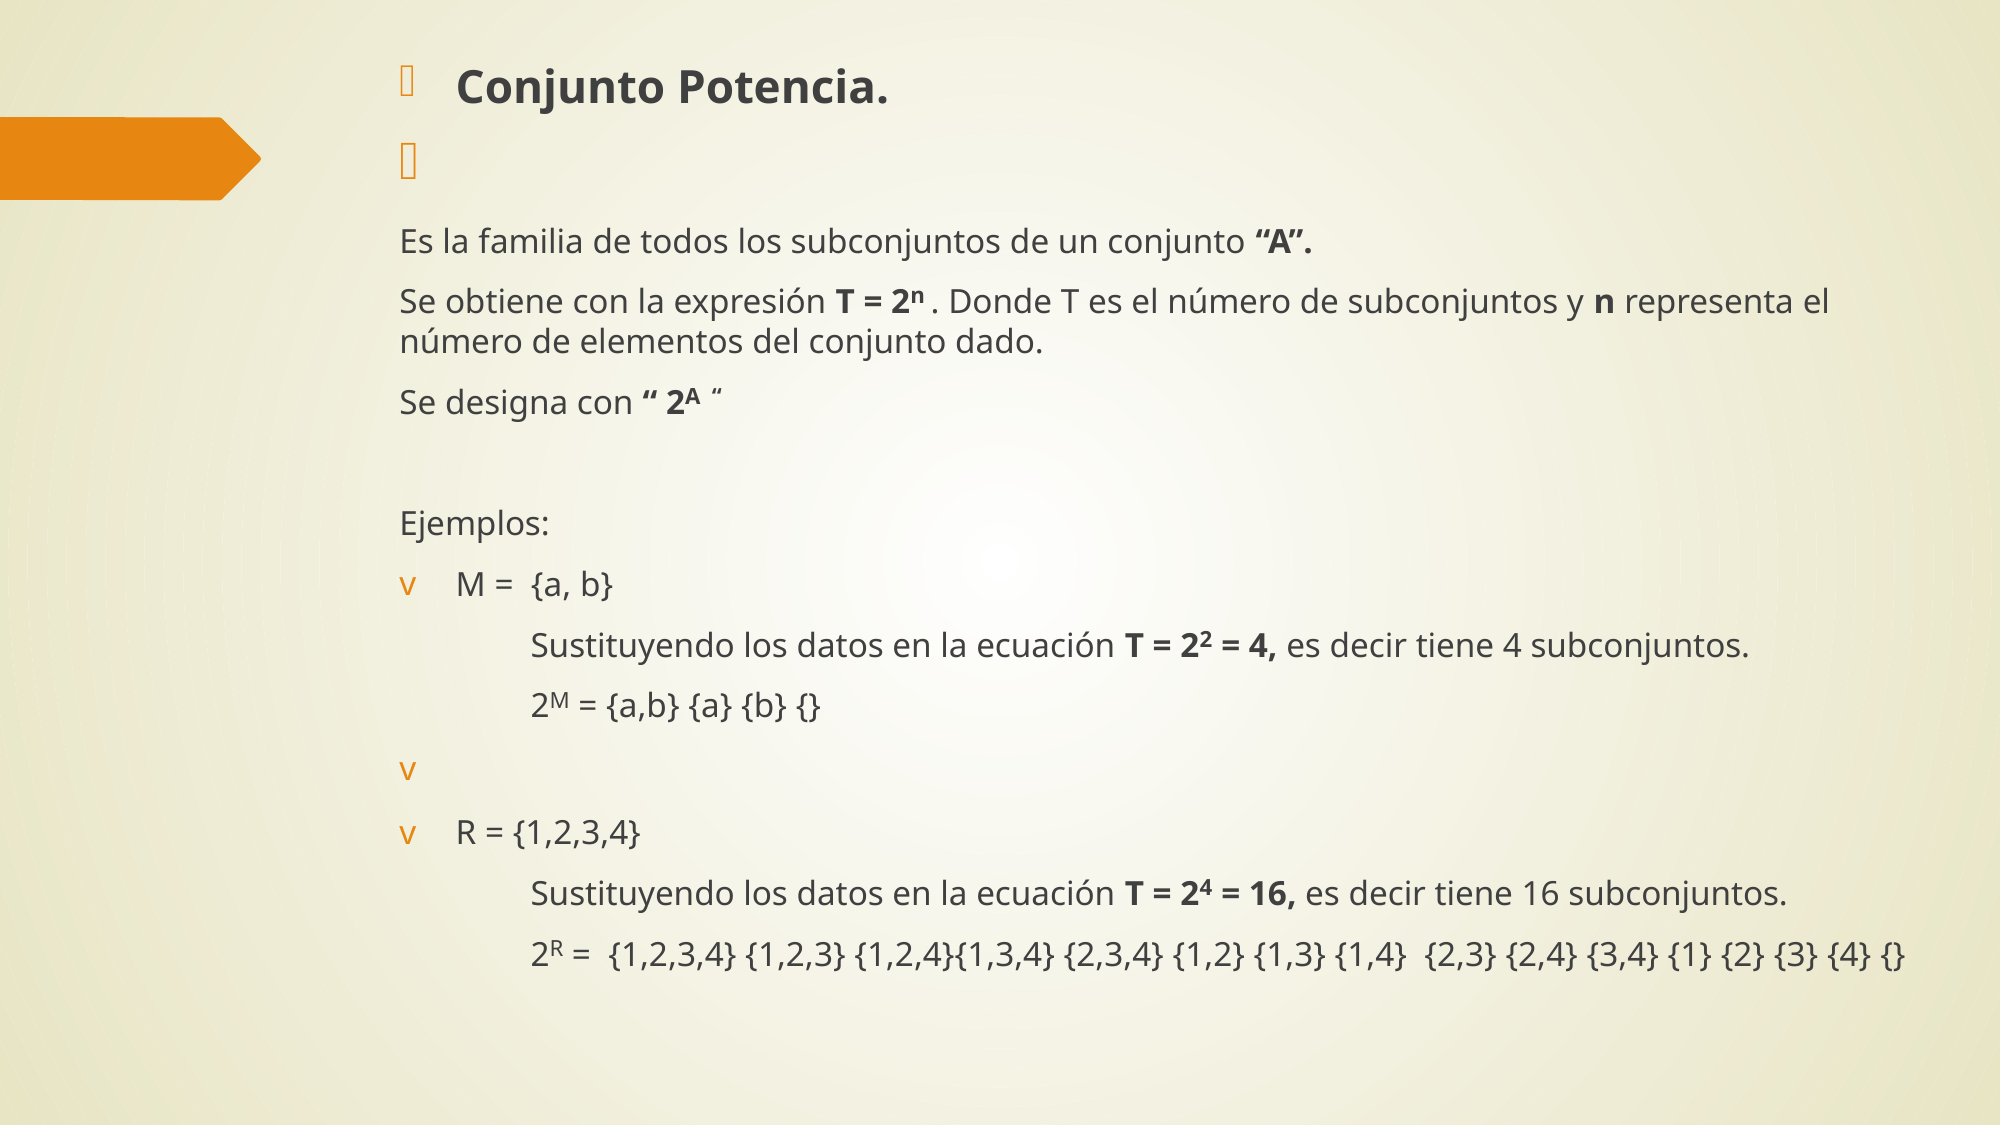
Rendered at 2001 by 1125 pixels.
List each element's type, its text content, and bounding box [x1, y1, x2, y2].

list Conjunto Potencia. Es la familia de todos los subconjuntos de un conjunto “A”. Se obtiene con la expresión T = 2n . Donde T es el número de subconjuntos y n representa el número de elementos del conjunto dado. Se designa con “ 2A “ Ejemplos: M = {a, b} Sustituyendo los datos en la ecuación T = 22 = 4, es decir tiene 4 subconjuntos. 2M = {a,b} {a} {b} {} R = {1,2,3,4} Sustituyendo los datos en la ecuación T = 24 = 16, es decir tiene 16 subconjuntos. 2R = {1,2,3,4} {1,2,3} {1,2,4}{1,3,4} {2,3,4} {1,2} {1,3} {1,4} {2,3} {2,4} {3,4} {1} {2} {3} {4} {} [384, 50, 1952, 1041]
